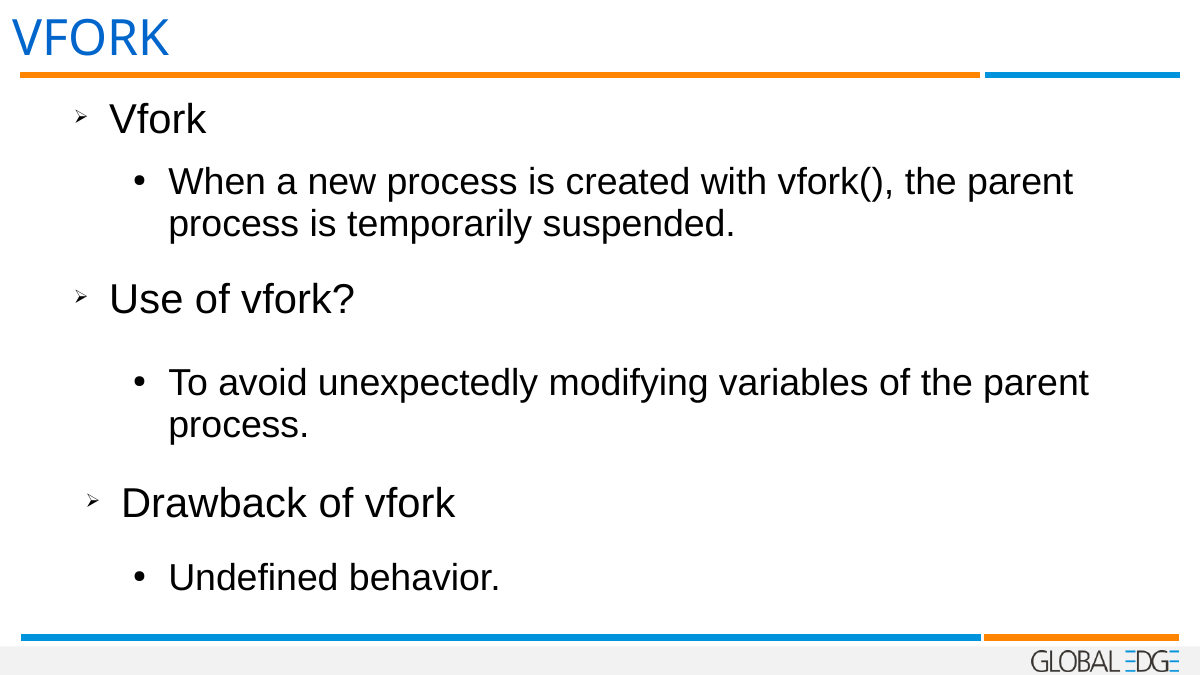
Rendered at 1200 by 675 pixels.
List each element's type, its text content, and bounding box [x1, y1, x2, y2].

text_box To avoid unexpectedly modifying variables of the parent process. [118, 354, 1134, 454]
text_box Vfork [59, 88, 993, 151]
text_box Use of vfork? [59, 268, 1040, 331]
text_box Undefined behavior. [118, 549, 1170, 607]
text_box Drawback of vfork [70, 472, 804, 535]
picture [1031, 650, 1179, 672]
title VFORK [12, 6, 1088, 66]
text_box When a new process is created with vfork(), the parent process is temporarily suspended. [118, 153, 1146, 253]
